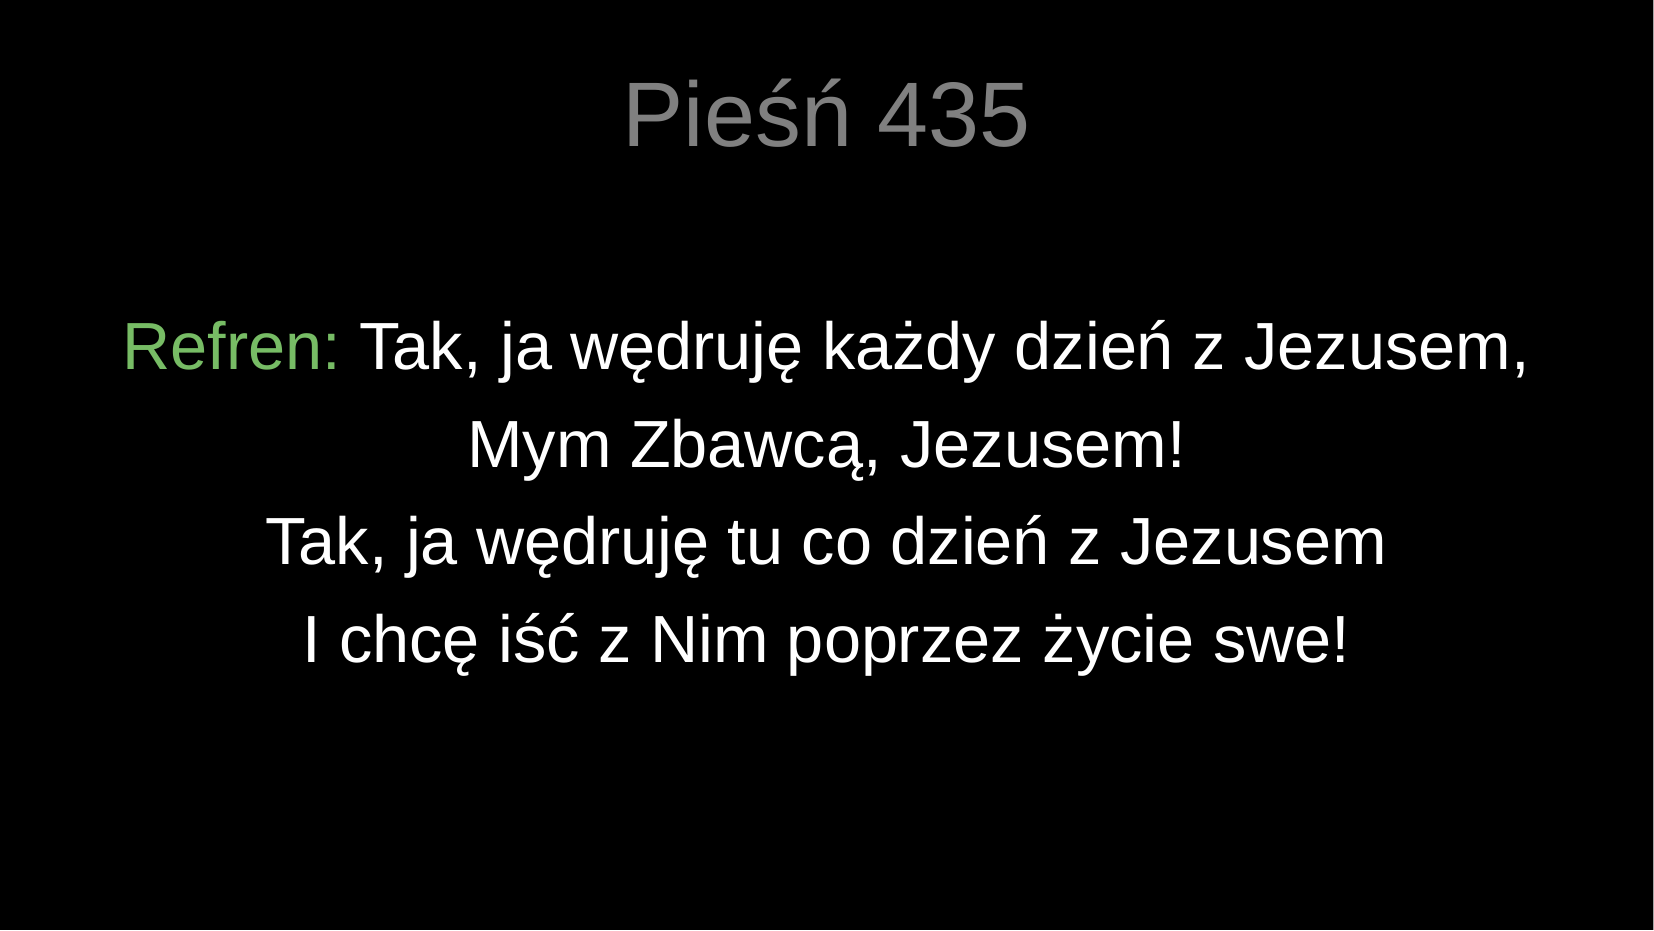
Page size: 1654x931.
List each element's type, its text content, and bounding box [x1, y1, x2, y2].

subtitle Refren: Tak, ja wędruję każdy dzień z Jezusem, Mym Zbawcą, Jezusem! Tak, ja wędruję tu co dzień z Jezusem I chcę iść z Nim poprzez życie swe! [82, 217, 1571, 757]
title Pieśń 435 [82, 37, 1571, 193]
